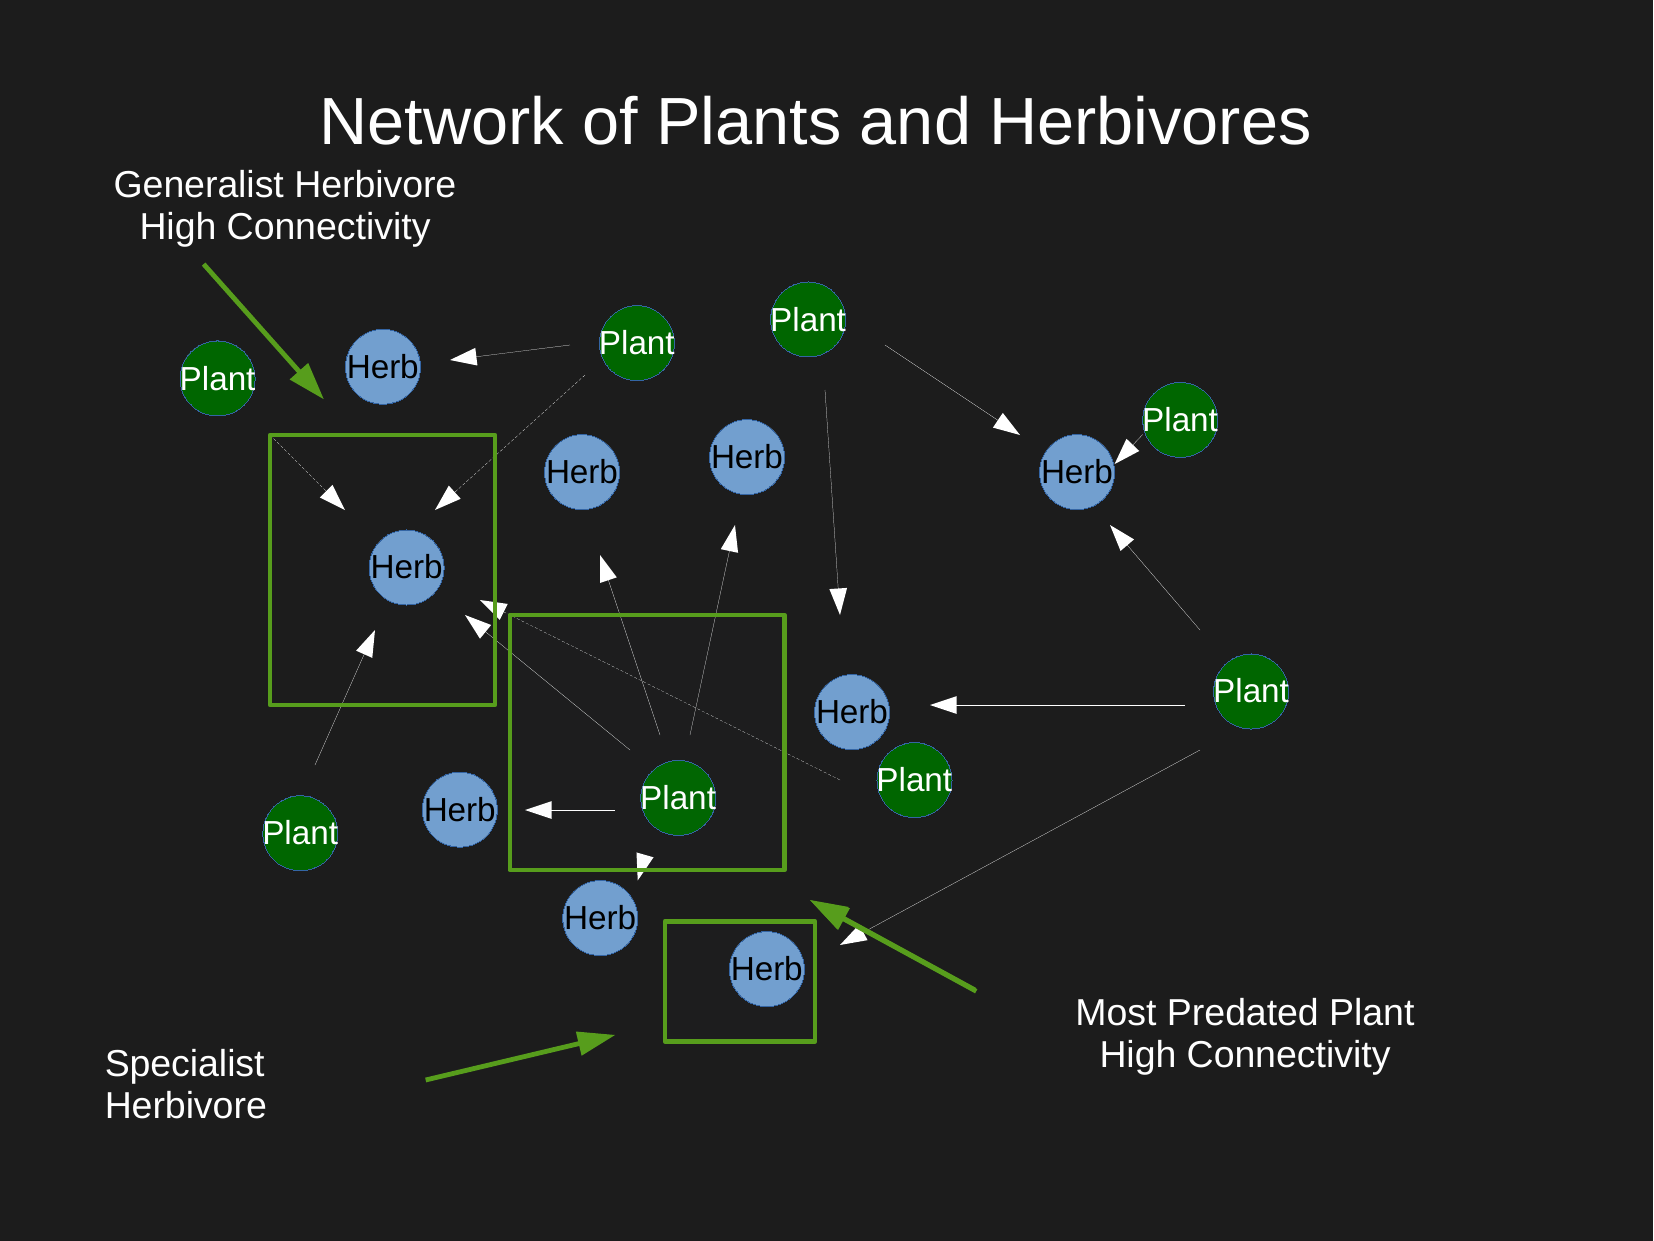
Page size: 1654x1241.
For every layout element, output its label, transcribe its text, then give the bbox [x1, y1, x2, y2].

text_box Herb [709, 419, 785, 495]
text_box Herb [544, 434, 620, 510]
text_box Herb [422, 772, 498, 848]
text_box Plant [262, 795, 338, 871]
text_box Herb [1039, 434, 1115, 510]
text_box Most Predated Plant High Connectivity [1005, 984, 1486, 1126]
text_box Herb [345, 329, 421, 405]
text_box Plant [876, 742, 953, 818]
text_box Generalist Herbivore High Connectivity [30, 156, 541, 256]
text_box Plant [180, 340, 255, 416]
text_box Plant [1142, 382, 1218, 458]
text_box Plant [599, 305, 674, 381]
text_box Herb [369, 529, 445, 606]
text_box Plant [770, 281, 846, 357]
text_box Specialist Herbivore [90, 1035, 391, 1134]
text_box Herb [562, 880, 638, 956]
text_box [664, 921, 815, 1042]
text_box [509, 615, 785, 871]
title Network of Plants and Herbivores [72, 17, 1561, 226]
text_box Plant [1213, 653, 1289, 730]
text_box Herb [814, 674, 890, 750]
